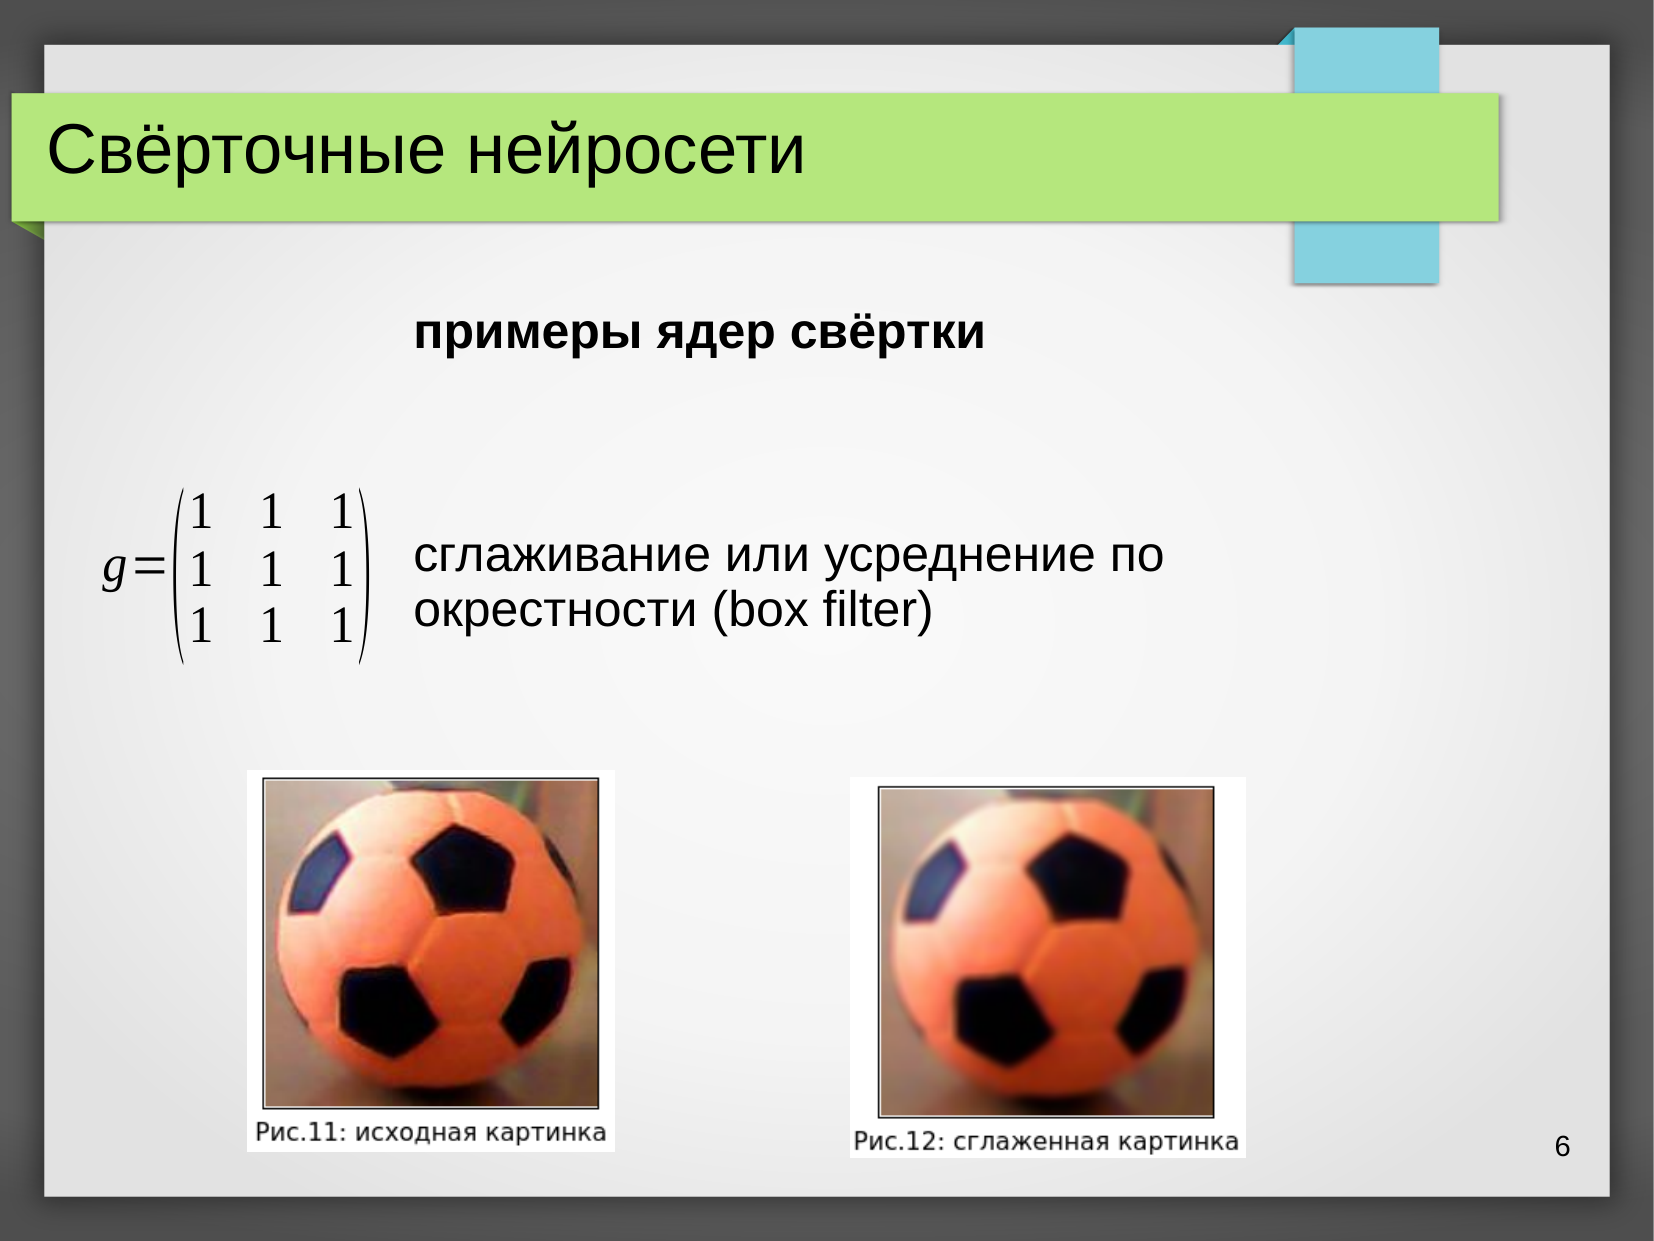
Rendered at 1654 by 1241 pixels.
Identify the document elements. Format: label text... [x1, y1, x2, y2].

title Свёрточные нейросети [46, 109, 1499, 190]
chart [94, 484, 380, 668]
subtitle примеры ядер свёртки сглаживание или усреднение по окрестности (box ﬁlter) [413, 302, 1359, 638]
picture [0, 0, 1654, 1241]
